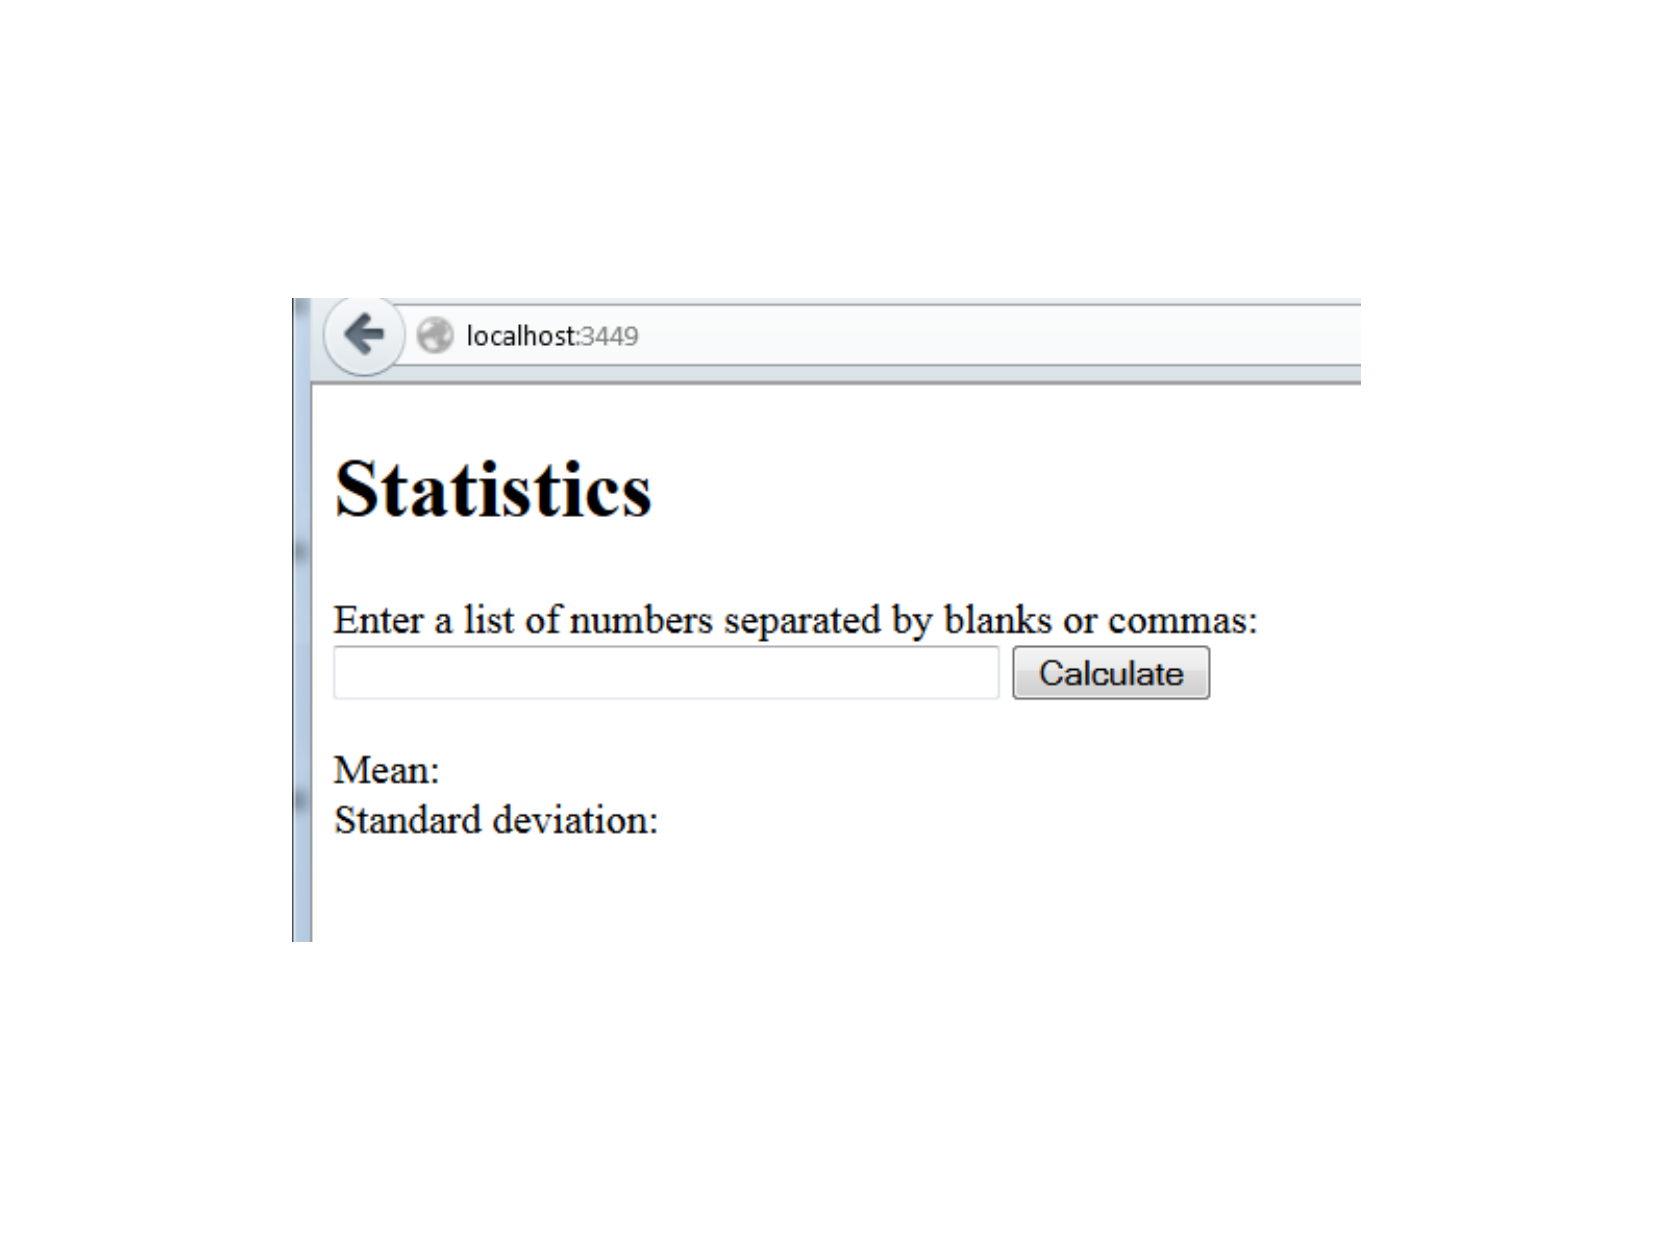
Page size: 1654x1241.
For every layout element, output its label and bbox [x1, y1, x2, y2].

picture [292, 298, 1361, 942]
